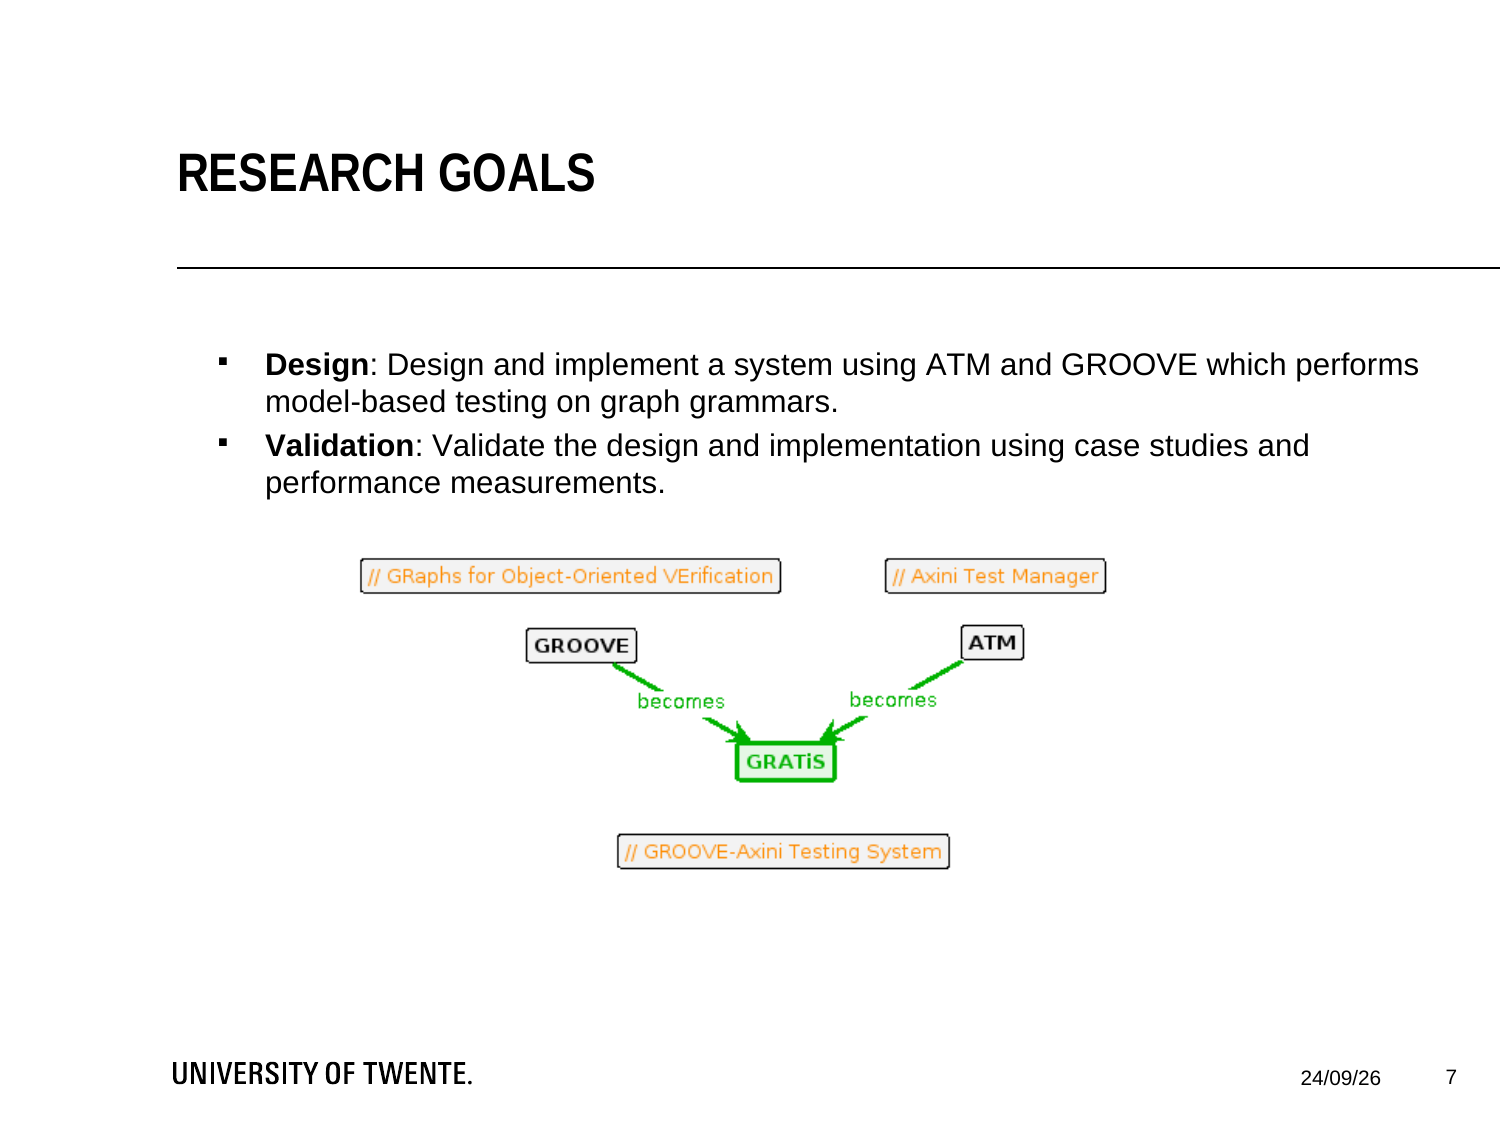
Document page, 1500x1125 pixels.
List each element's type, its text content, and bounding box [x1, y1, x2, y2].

list Design: Design and implement a system using ATM and GROOVE which performs model-based testing on graph grammars. Validation: Validate the design and implementation using case studies and performance measurements. [177, 336, 1457, 625]
text_box <number> [1395, 1049, 1458, 1125]
text_box 21/05/12 [1242, 1050, 1395, 1125]
picture [345, 543, 1122, 886]
title RESEARCH GOALS [177, 59, 1458, 248]
